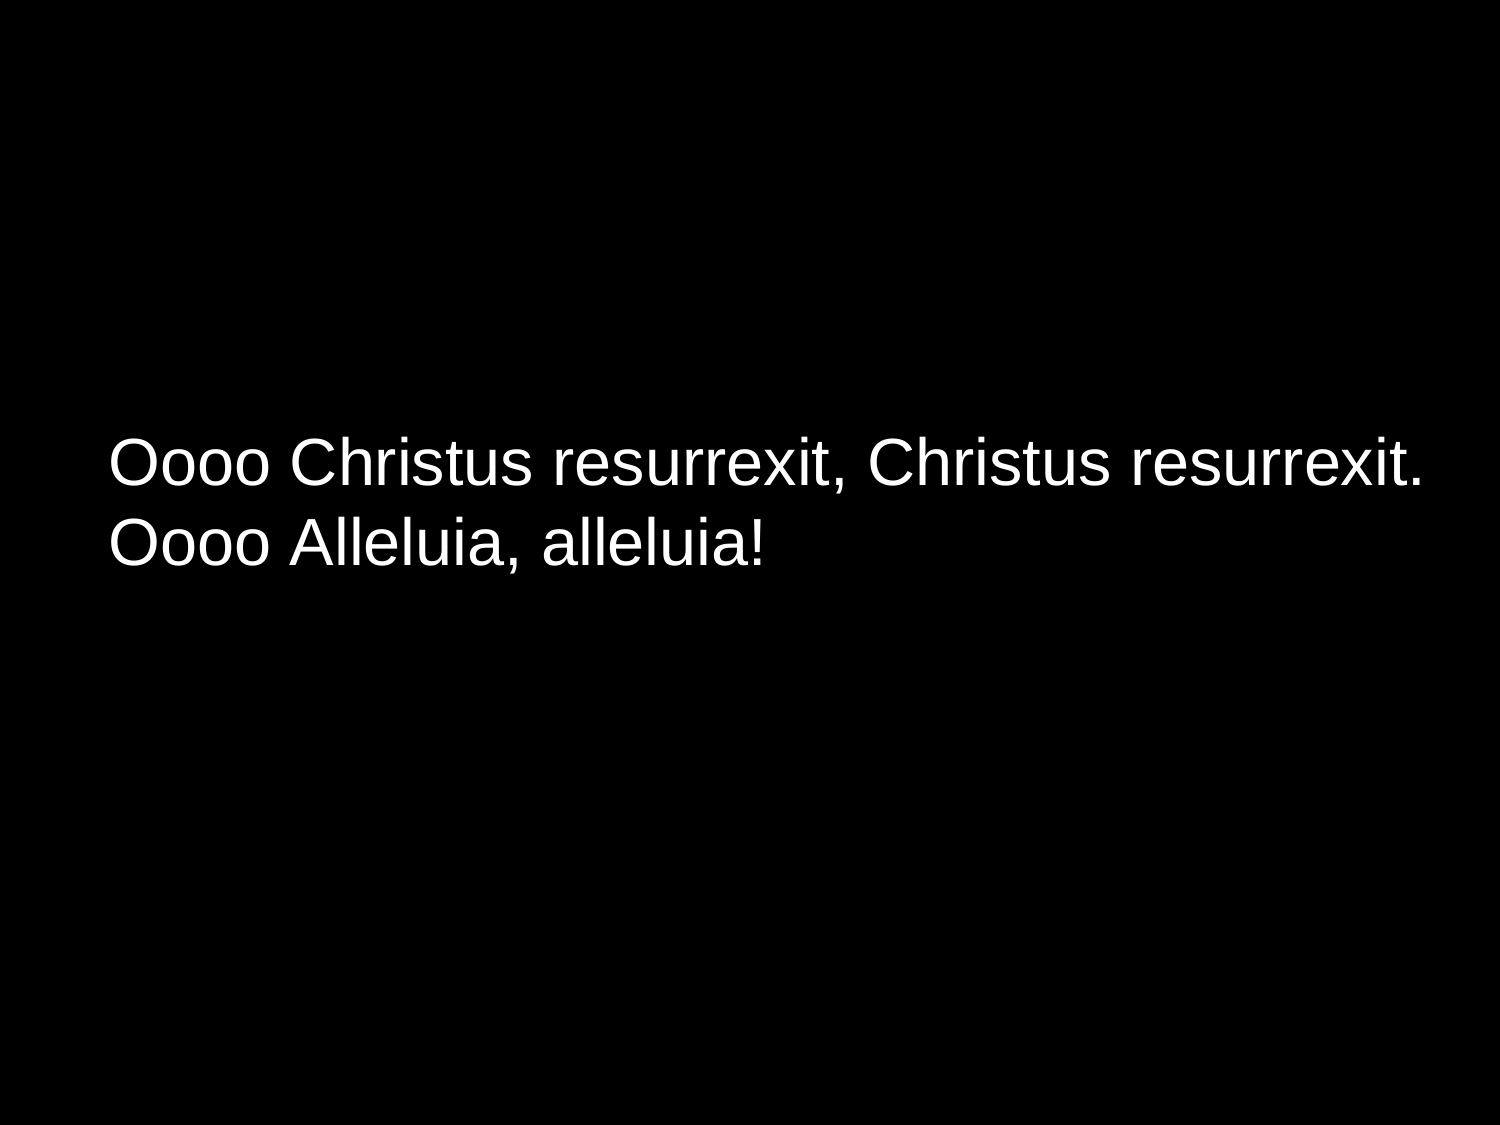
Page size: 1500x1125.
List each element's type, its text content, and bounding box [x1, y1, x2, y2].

text_box Oooo Christus resurrexit, Christus resurrexit. Oooo Alleluia, alleluia! [93, 411, 1465, 587]
